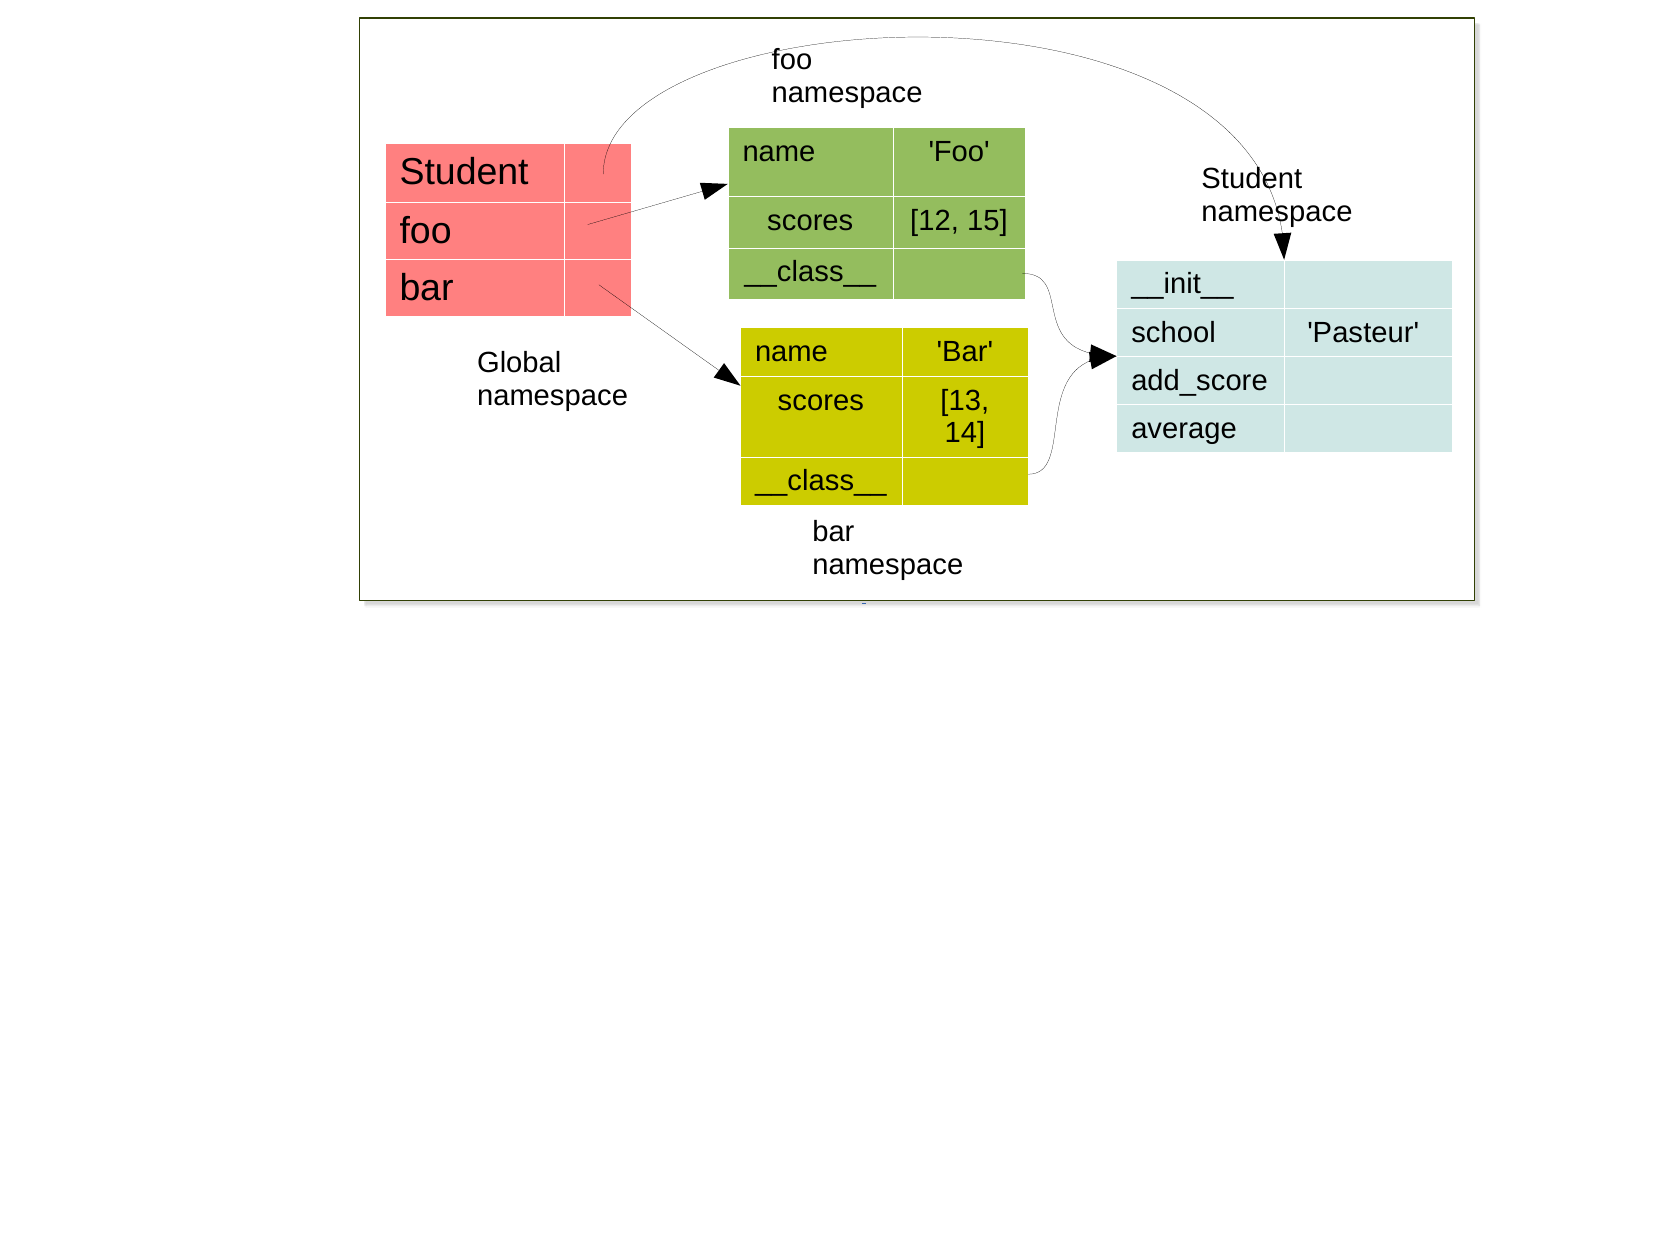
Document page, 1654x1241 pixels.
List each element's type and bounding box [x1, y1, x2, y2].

text_box [330, 0, 1497, 635]
